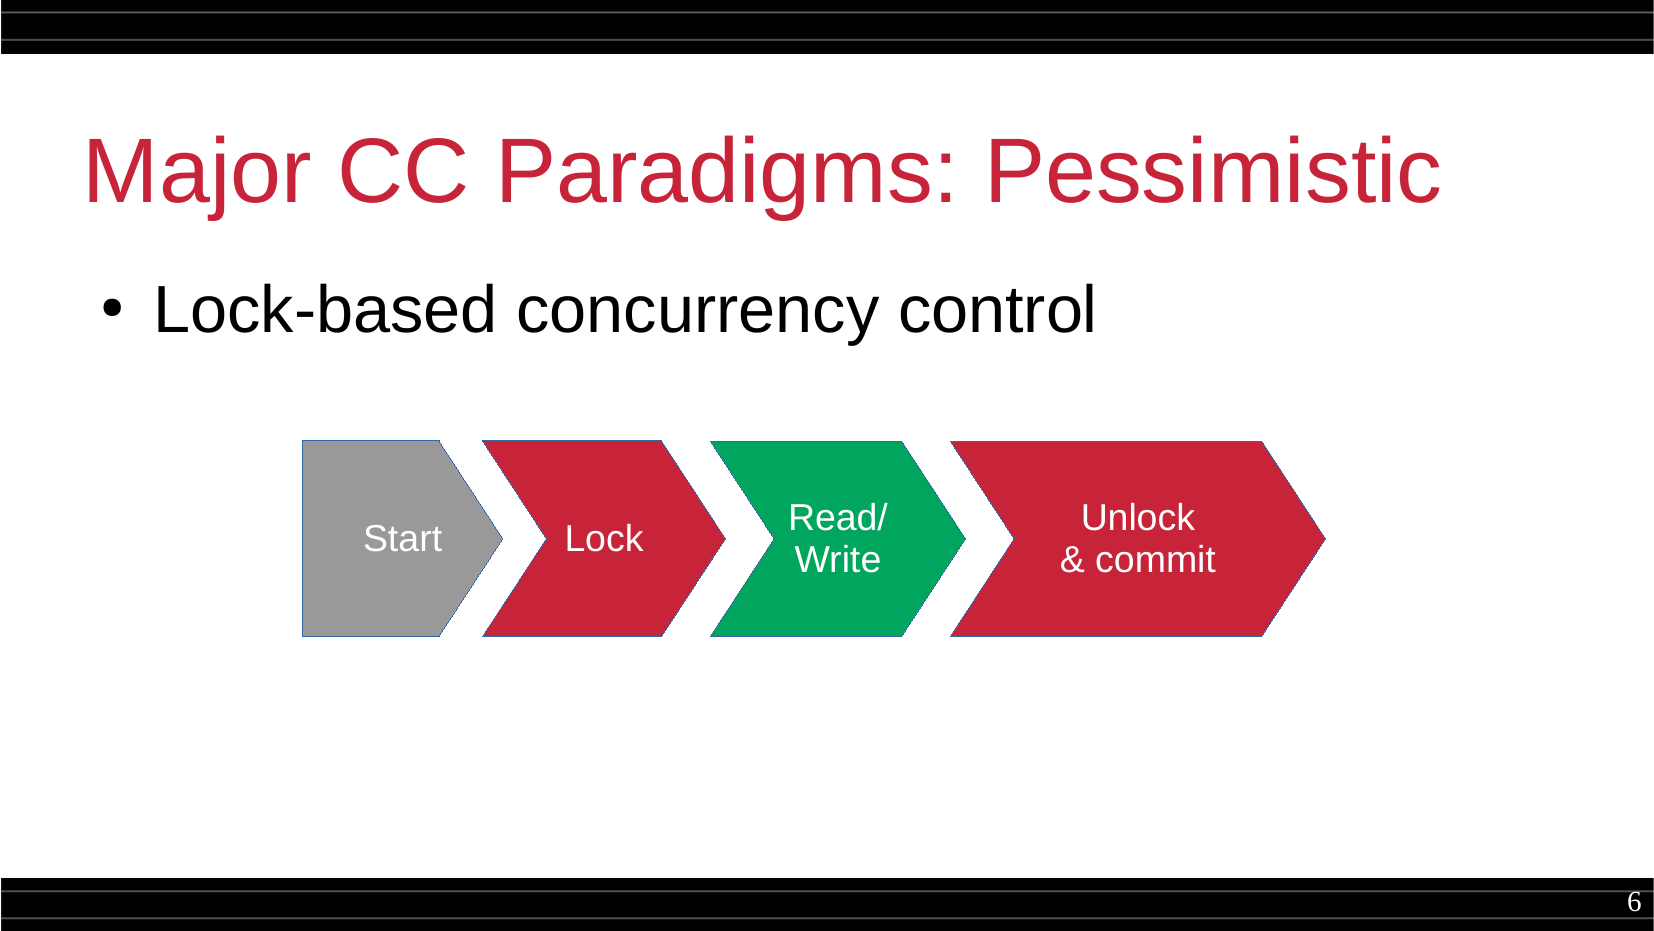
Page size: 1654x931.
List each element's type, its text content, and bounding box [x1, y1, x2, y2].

text_box Read/ Write [710, 441, 966, 637]
text_box Lock [482, 440, 726, 637]
text_box Start [302, 440, 503, 637]
title Major CC Paradigms: Pessimistic [82, 92, 1571, 249]
list Lock-based concurrency control [82, 271, 1571, 758]
text_box Unlock & commit [950, 441, 1326, 637]
picture [1, 878, 1654, 931]
picture [1, 0, 1654, 54]
